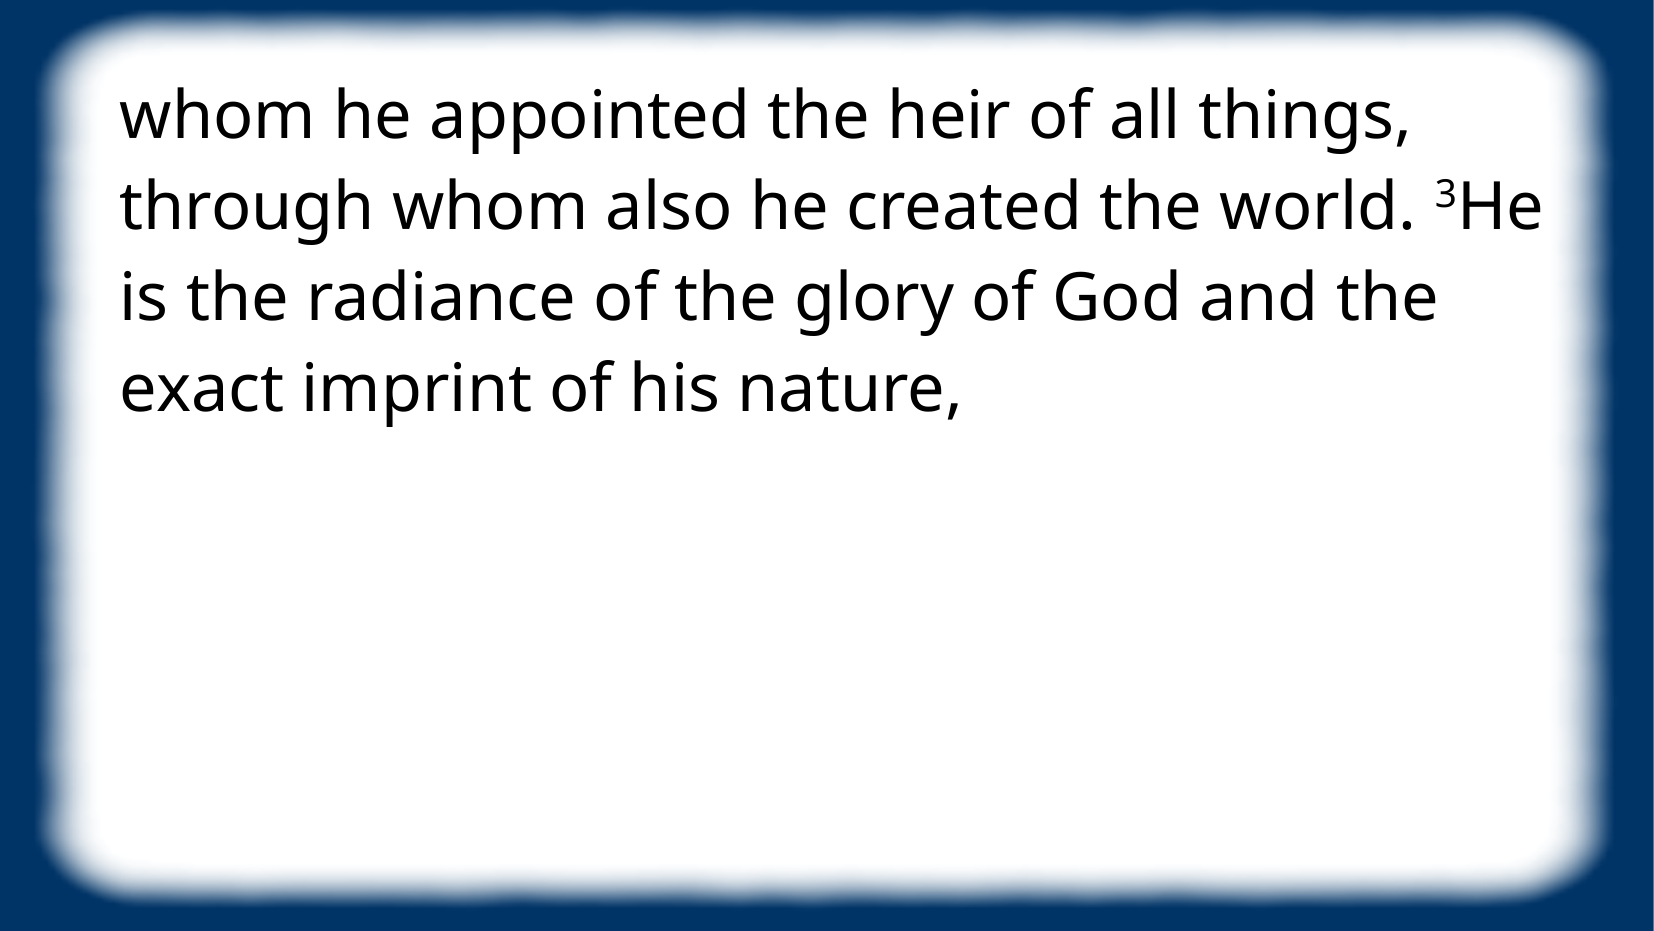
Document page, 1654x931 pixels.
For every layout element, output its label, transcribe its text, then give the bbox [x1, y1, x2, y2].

picture [0, 0, 1654, 931]
text_box whom he appointed the heir of all things, through whom also he created the world. 3He is the radiance of the glory of God and the exact imprint of his nature, [105, 60, 1561, 430]
